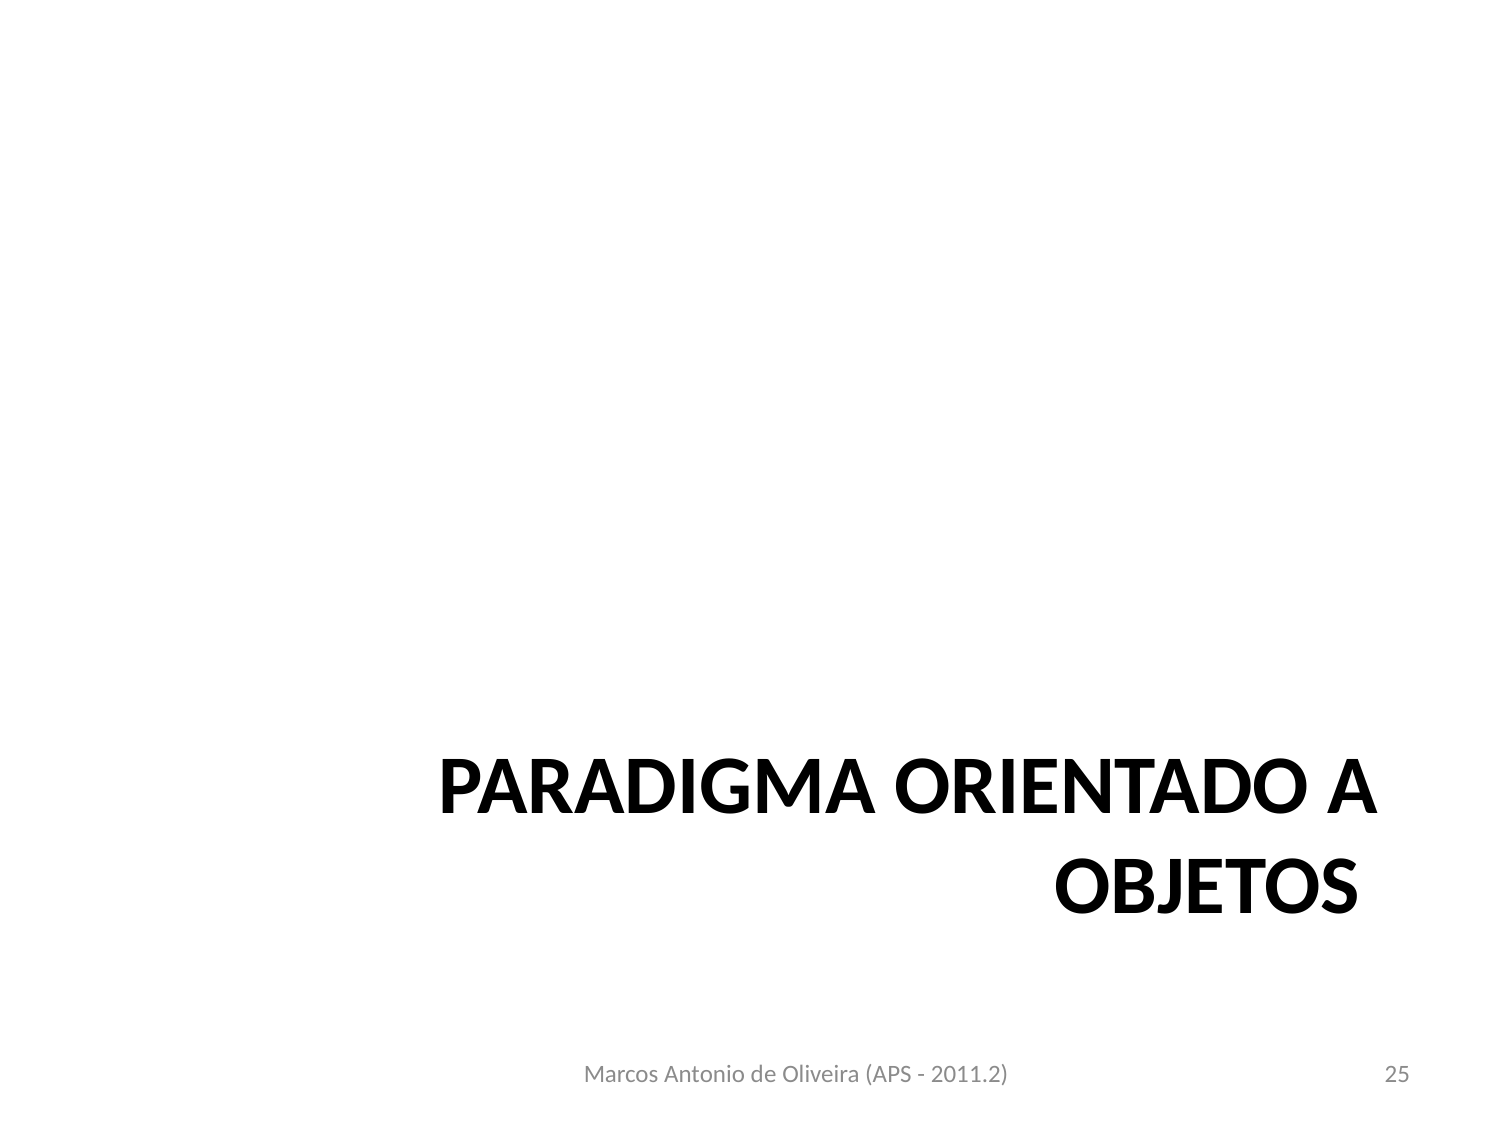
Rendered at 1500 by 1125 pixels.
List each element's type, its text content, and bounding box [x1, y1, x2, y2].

footer Marcos Antonio de Oliveira (APS - 2011.2) [512, 1042, 1074, 1103]
title Paradigma orientado a objetos [118, 722, 1394, 947]
slide_number <número> [1074, 1042, 1425, 1103]
